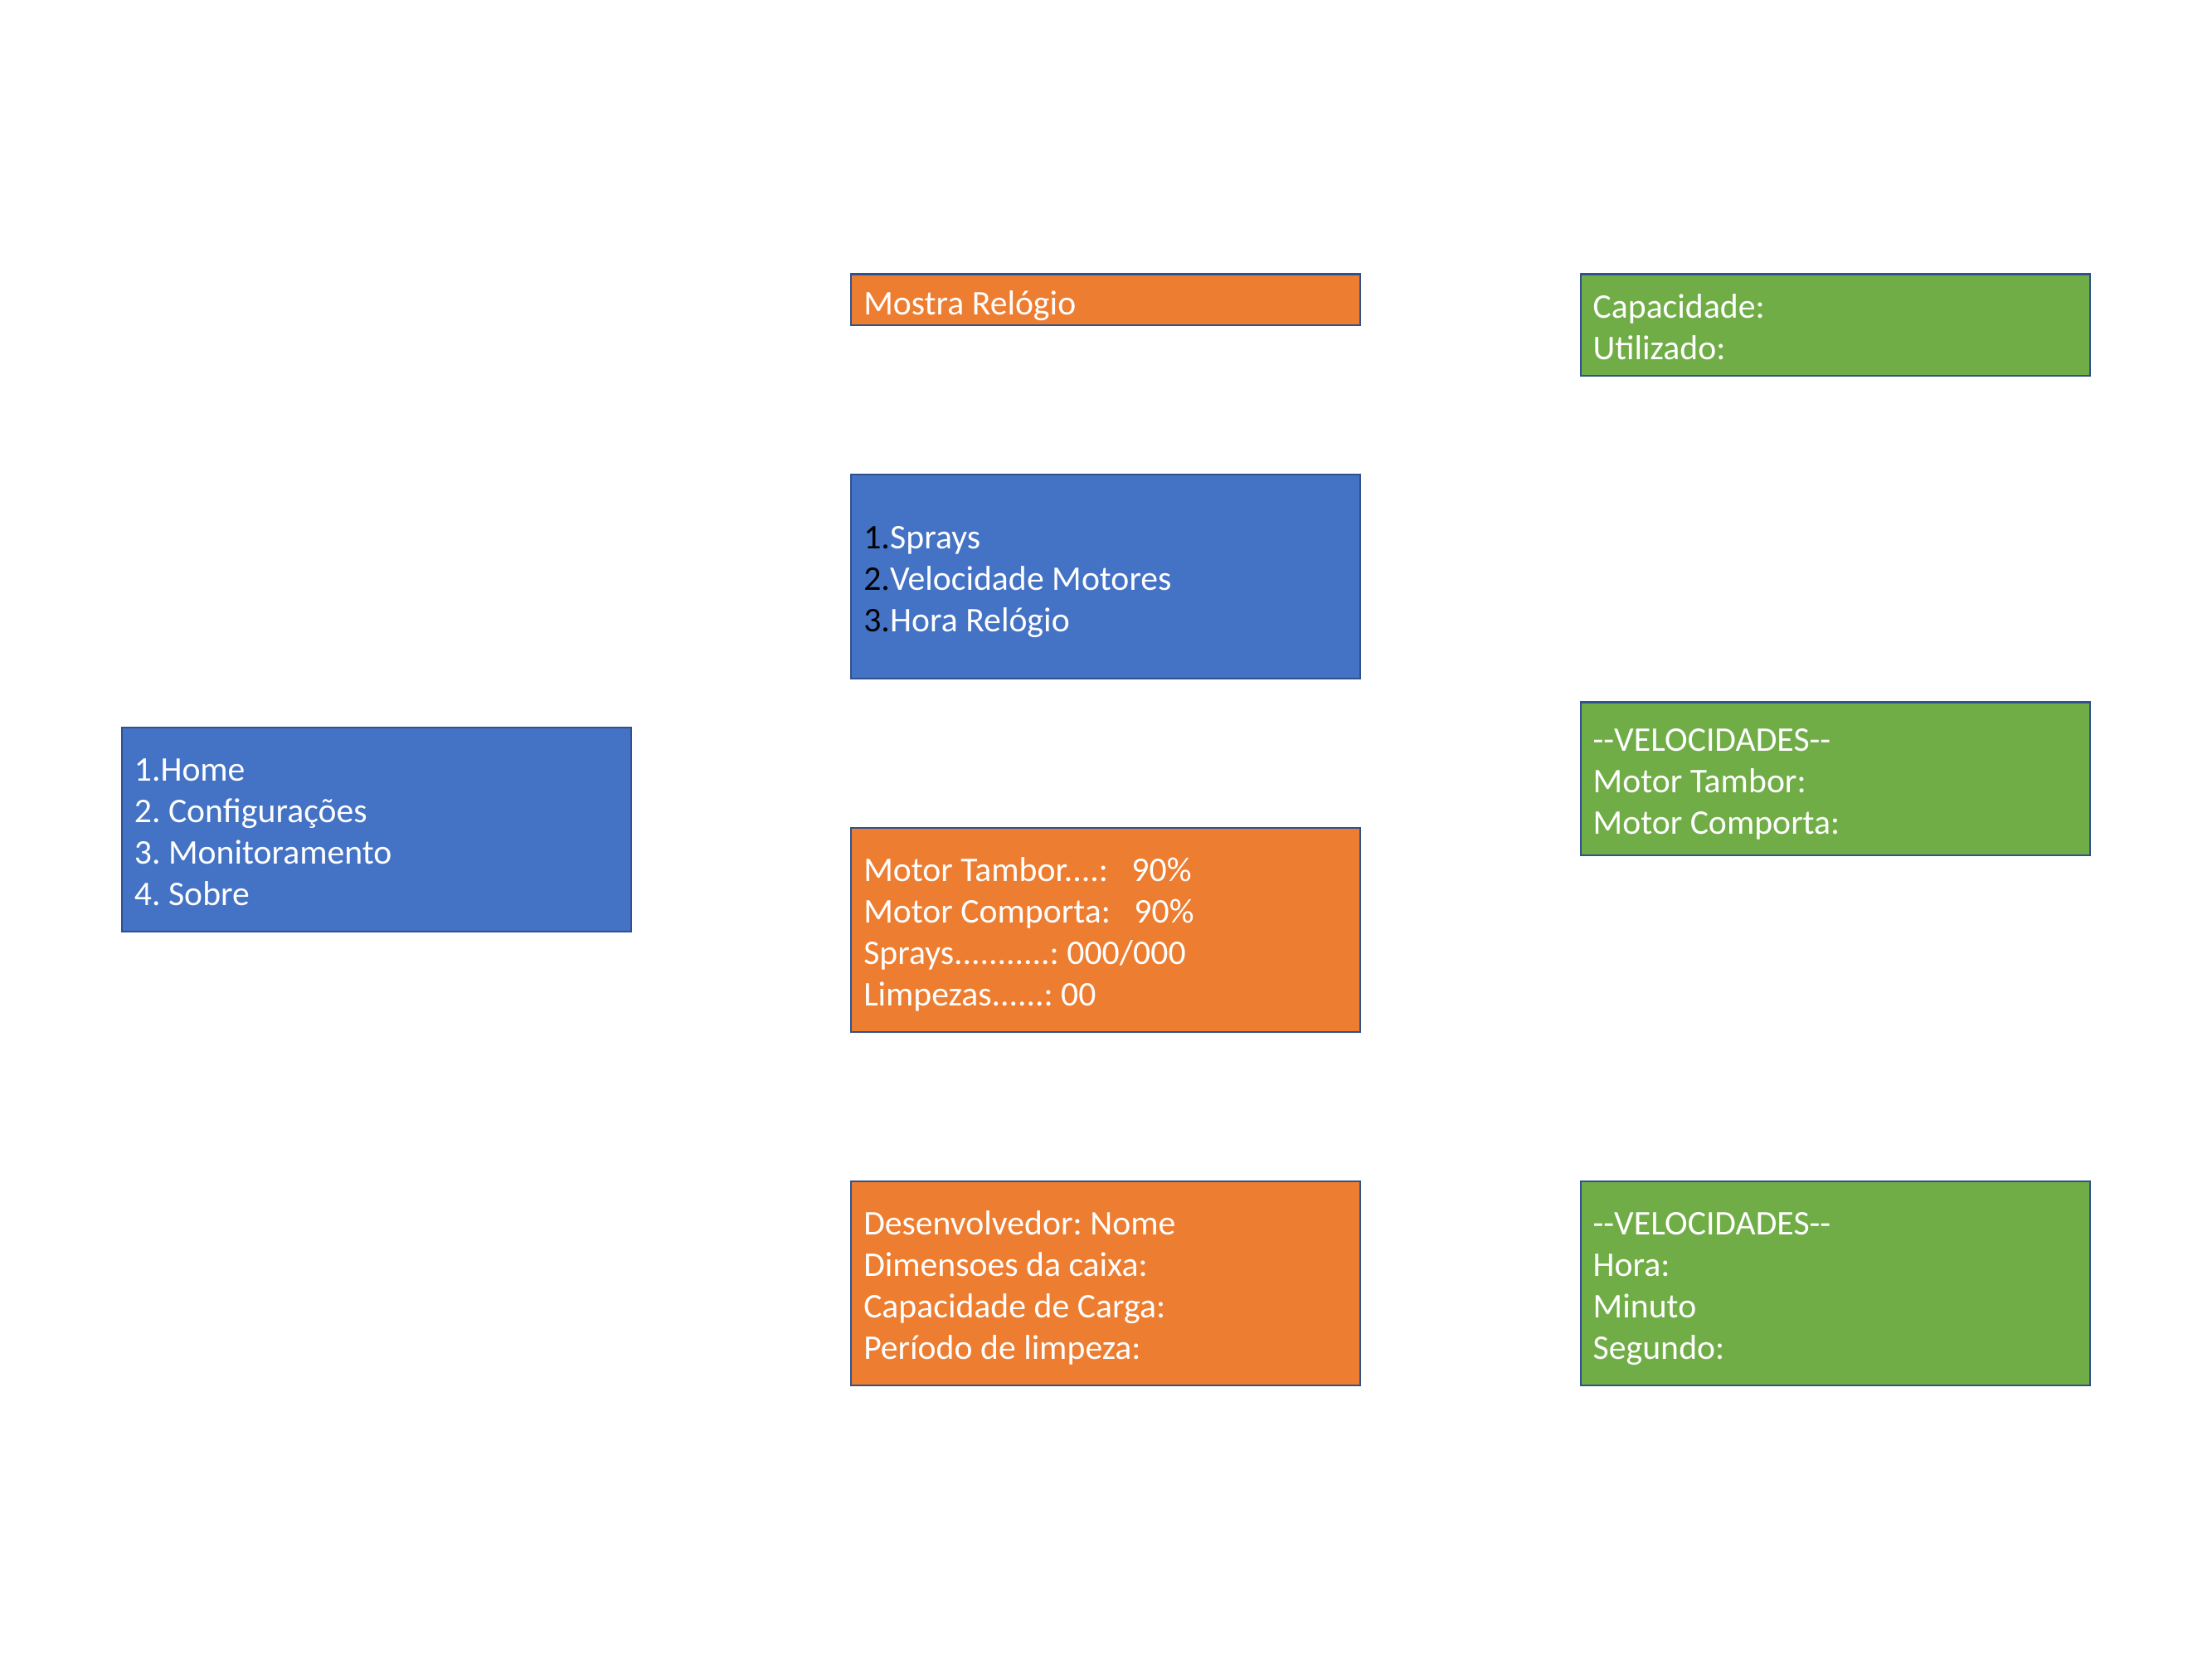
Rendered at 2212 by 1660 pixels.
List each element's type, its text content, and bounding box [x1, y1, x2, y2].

text_box Motor Tambor....: 90% Motor Comporta: 90% Sprays...........: 000/000 Limpezas......: 00 [851, 828, 1360, 1032]
text_box --VELOCIDADES-- Motor Tambor: Motor Comporta: [1581, 702, 2090, 855]
text_box --VELOCIDADES-- Hora: Minuto Segundo: [1581, 1181, 2090, 1385]
text_box Desenvolvedor: Nome Dimensoes da caixa: Capacidade de Carga: Período de limpeza: [851, 1181, 1360, 1385]
text_box Capacidade: Utilizado: [1581, 274, 2090, 376]
text_box 1.Home 2. Configurações 3. Monitoramento 4. Sobre [122, 728, 631, 932]
text_box Mostra Relógio [851, 274, 1360, 325]
text_box Sprays Velocidade Motores Hora Relógio [851, 475, 1360, 679]
